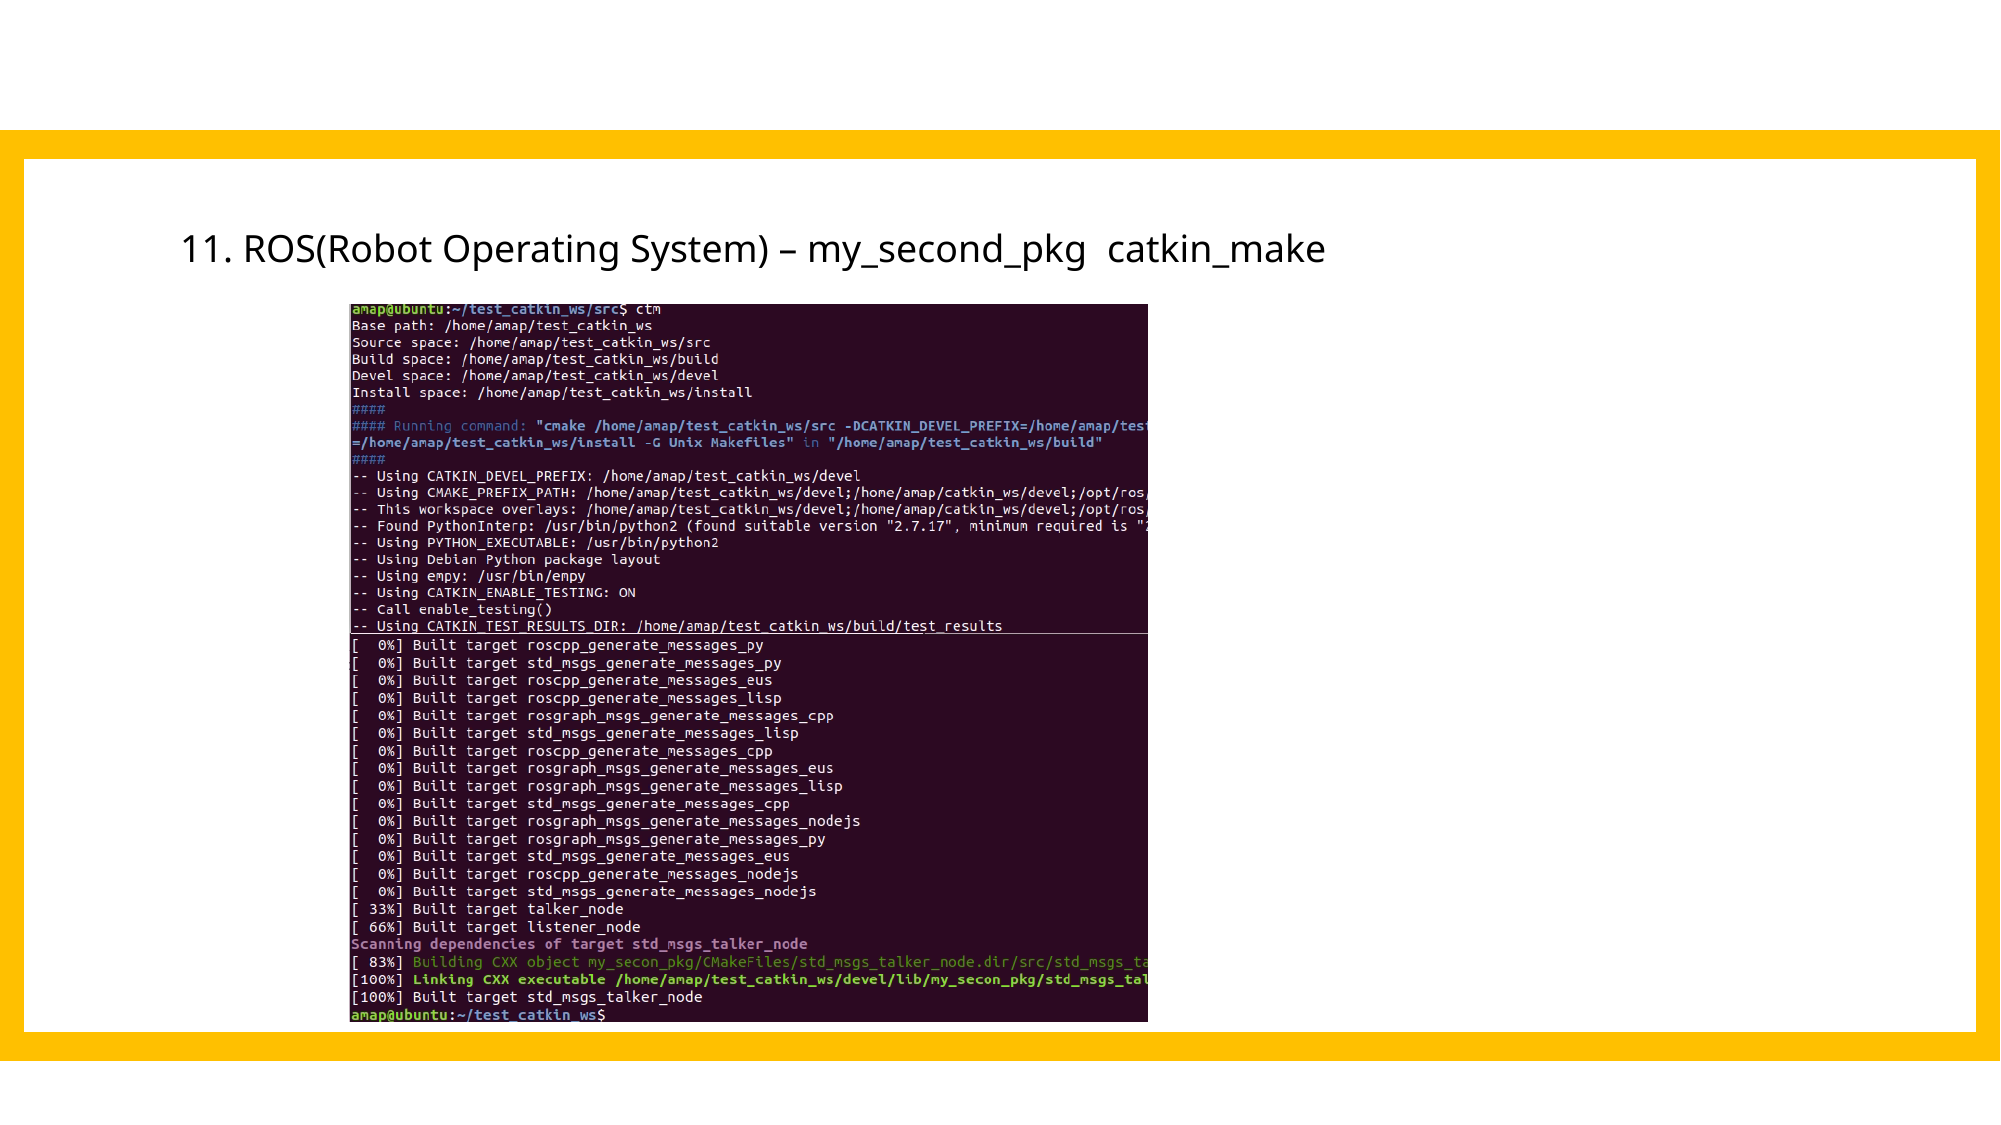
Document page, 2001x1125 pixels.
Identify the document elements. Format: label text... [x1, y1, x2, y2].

text_box 11. ROS(Robot Operating System) – my_second_pkg catkin_make [165, 217, 1771, 278]
picture [349, 304, 1148, 1022]
